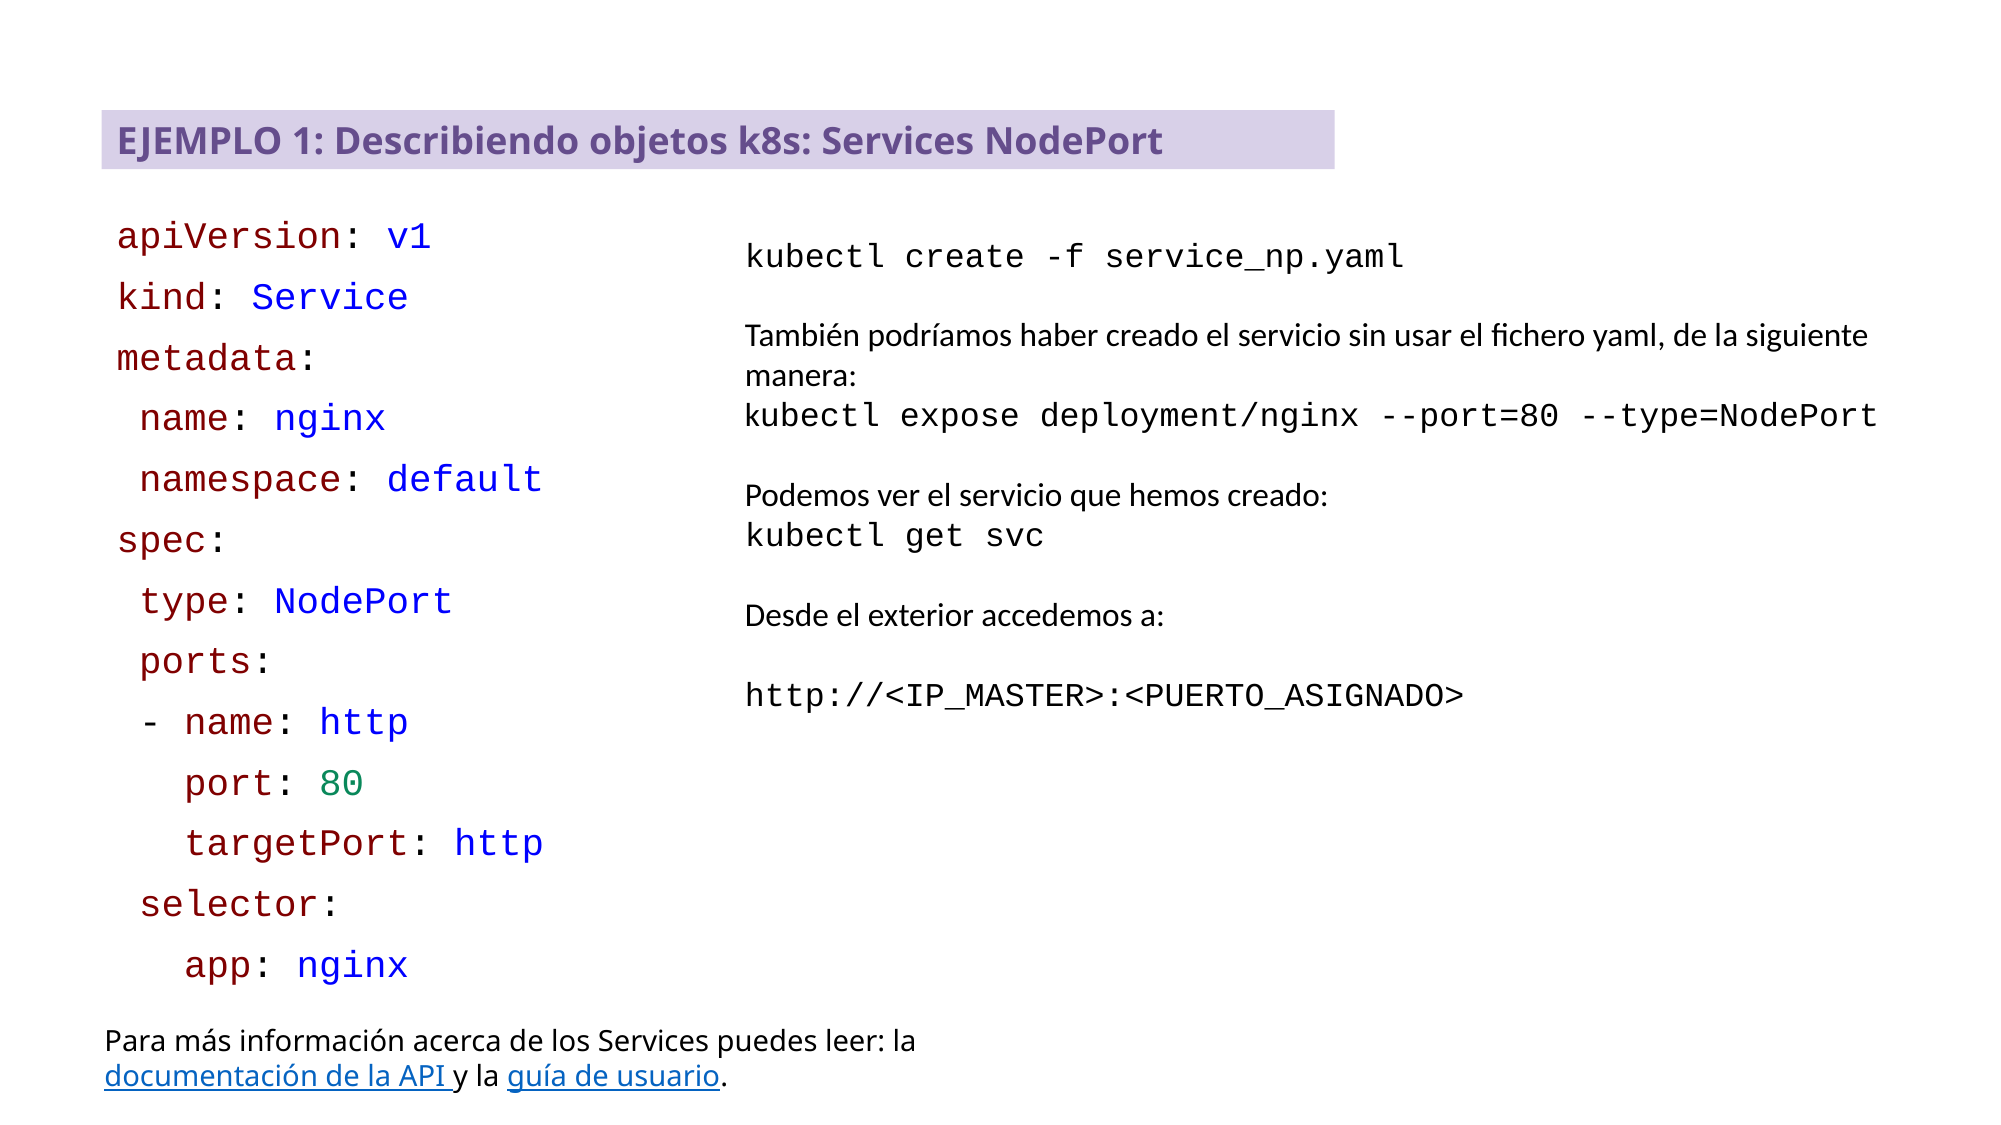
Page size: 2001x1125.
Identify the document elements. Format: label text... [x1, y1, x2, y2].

text_box Para más información acerca de los Services puedes leer: la documentación de la API y la guía de usuario. [89, 1007, 997, 1116]
text_box EJEMPLO 1: Describiendo objetos k8s: Services NodePort [101, 110, 1335, 170]
text_box apiVersion: v1 kind: Service metadata: name: nginx namespace: default spec: type: NodePort ports: - name: http port: 80 targetPort: http selector: app: nginx [101, 188, 1977, 360]
text_box kubectl create -f service_np.yaml También podríamos haber creado el servicio sin usar el fichero yaml, de la siguiente manera: kubectl expose deployment/nginx --port=80 --type=NodePort Podemos ver el servicio que hemos creado: kubectl get svc Desde el exterior accedemos a: http://<IP_MASTER>:<PUERTO_ASIGNADO> [730, 218, 1924, 873]
